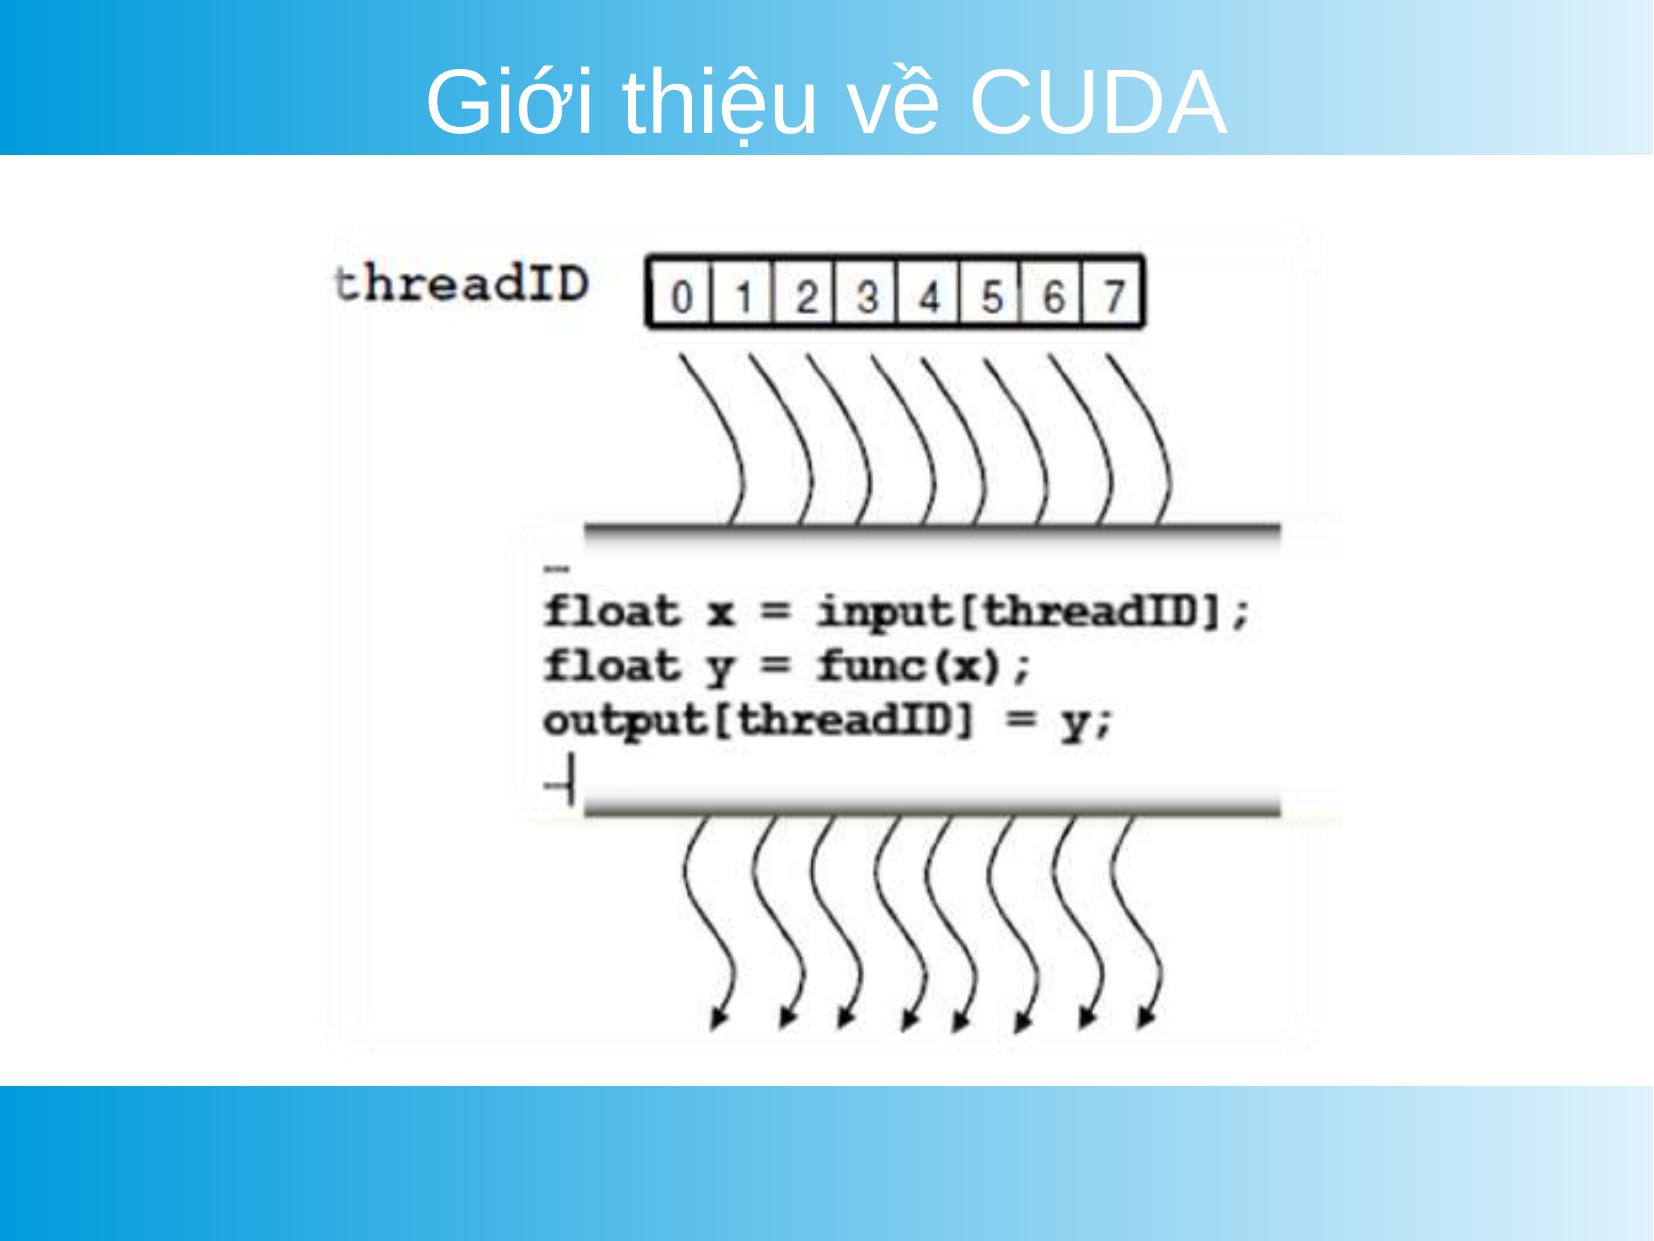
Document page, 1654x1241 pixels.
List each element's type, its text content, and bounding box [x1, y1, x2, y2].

picture [312, 216, 1342, 1066]
title Giới thiệu về CUDA [82, 49, 1571, 155]
